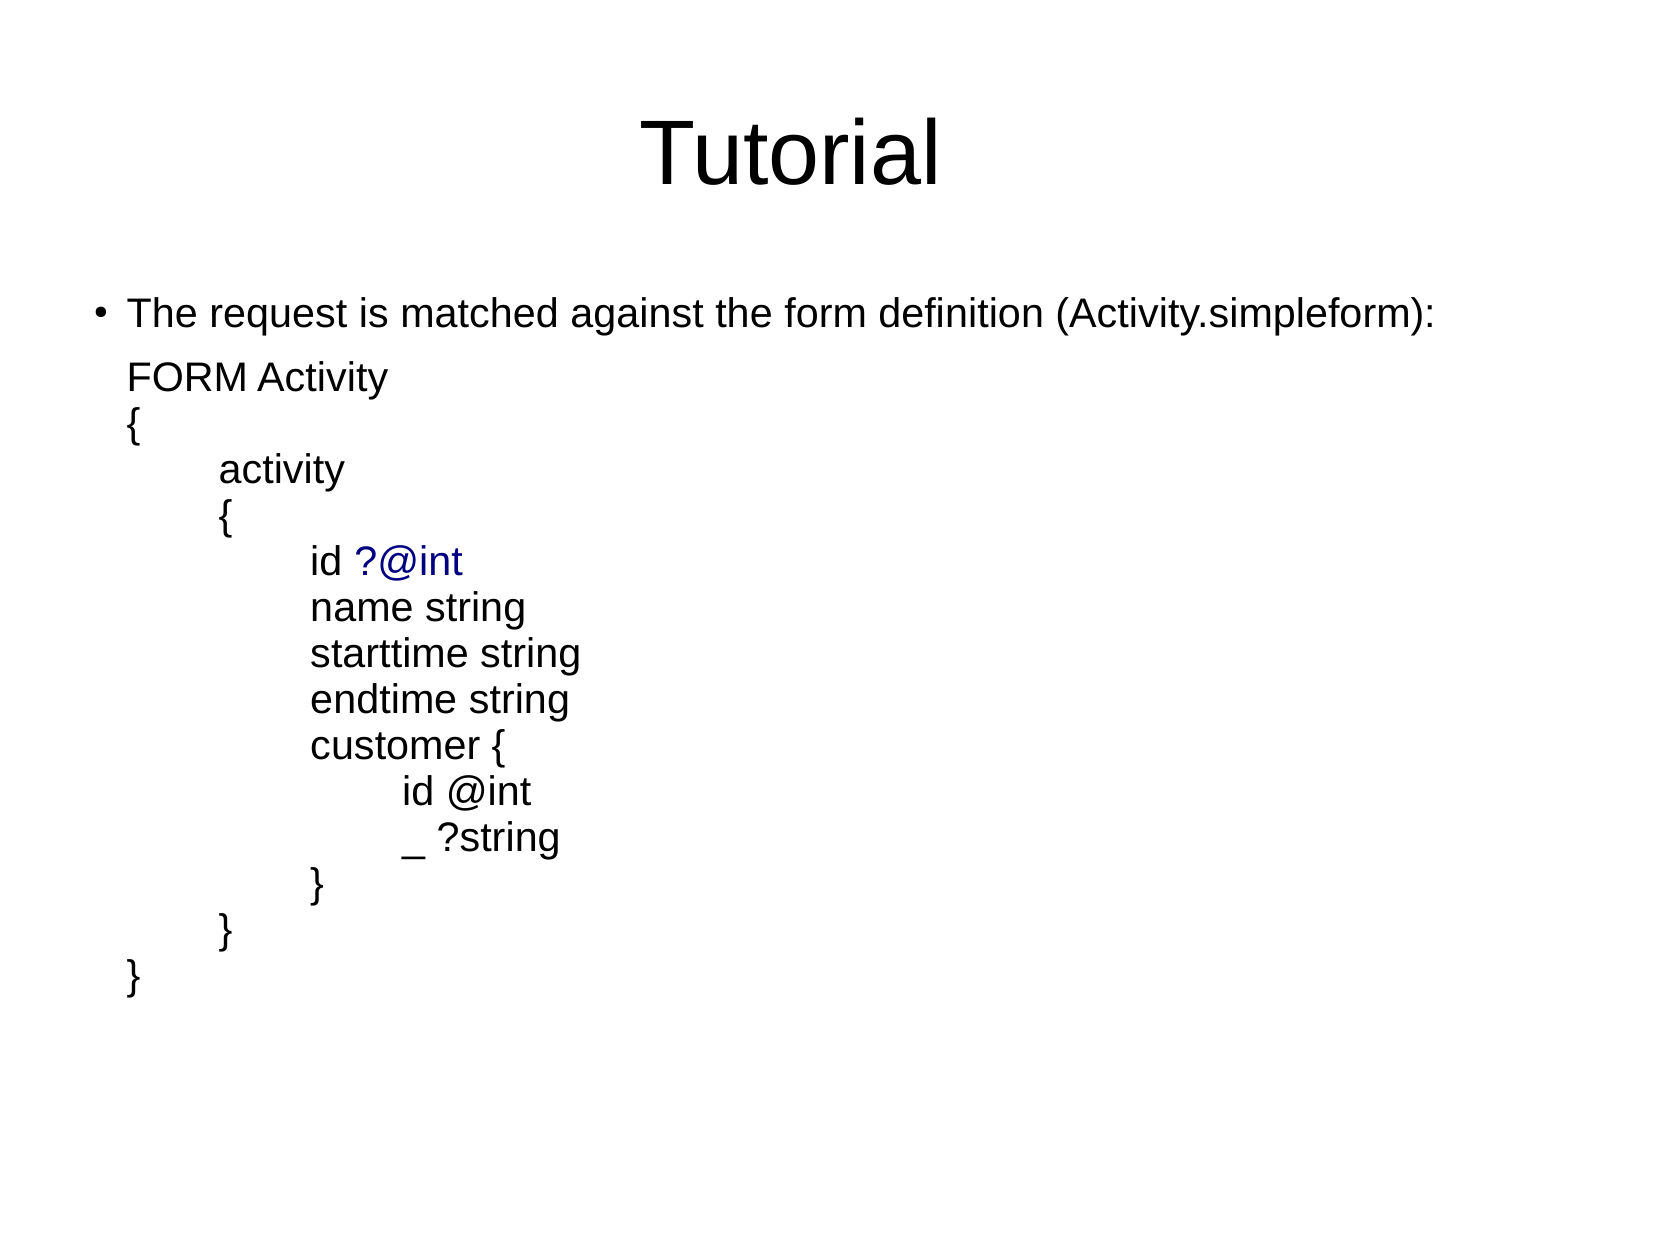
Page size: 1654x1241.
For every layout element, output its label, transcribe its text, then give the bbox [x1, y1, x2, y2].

list The request is matched against the form definition (Activity.simpleform): FORM Activity { activity { id ?@int name string starttime string endtime string customer { id @int _ ?string } } } [82, 290, 1538, 1010]
title Tutorial [82, 49, 1571, 257]
